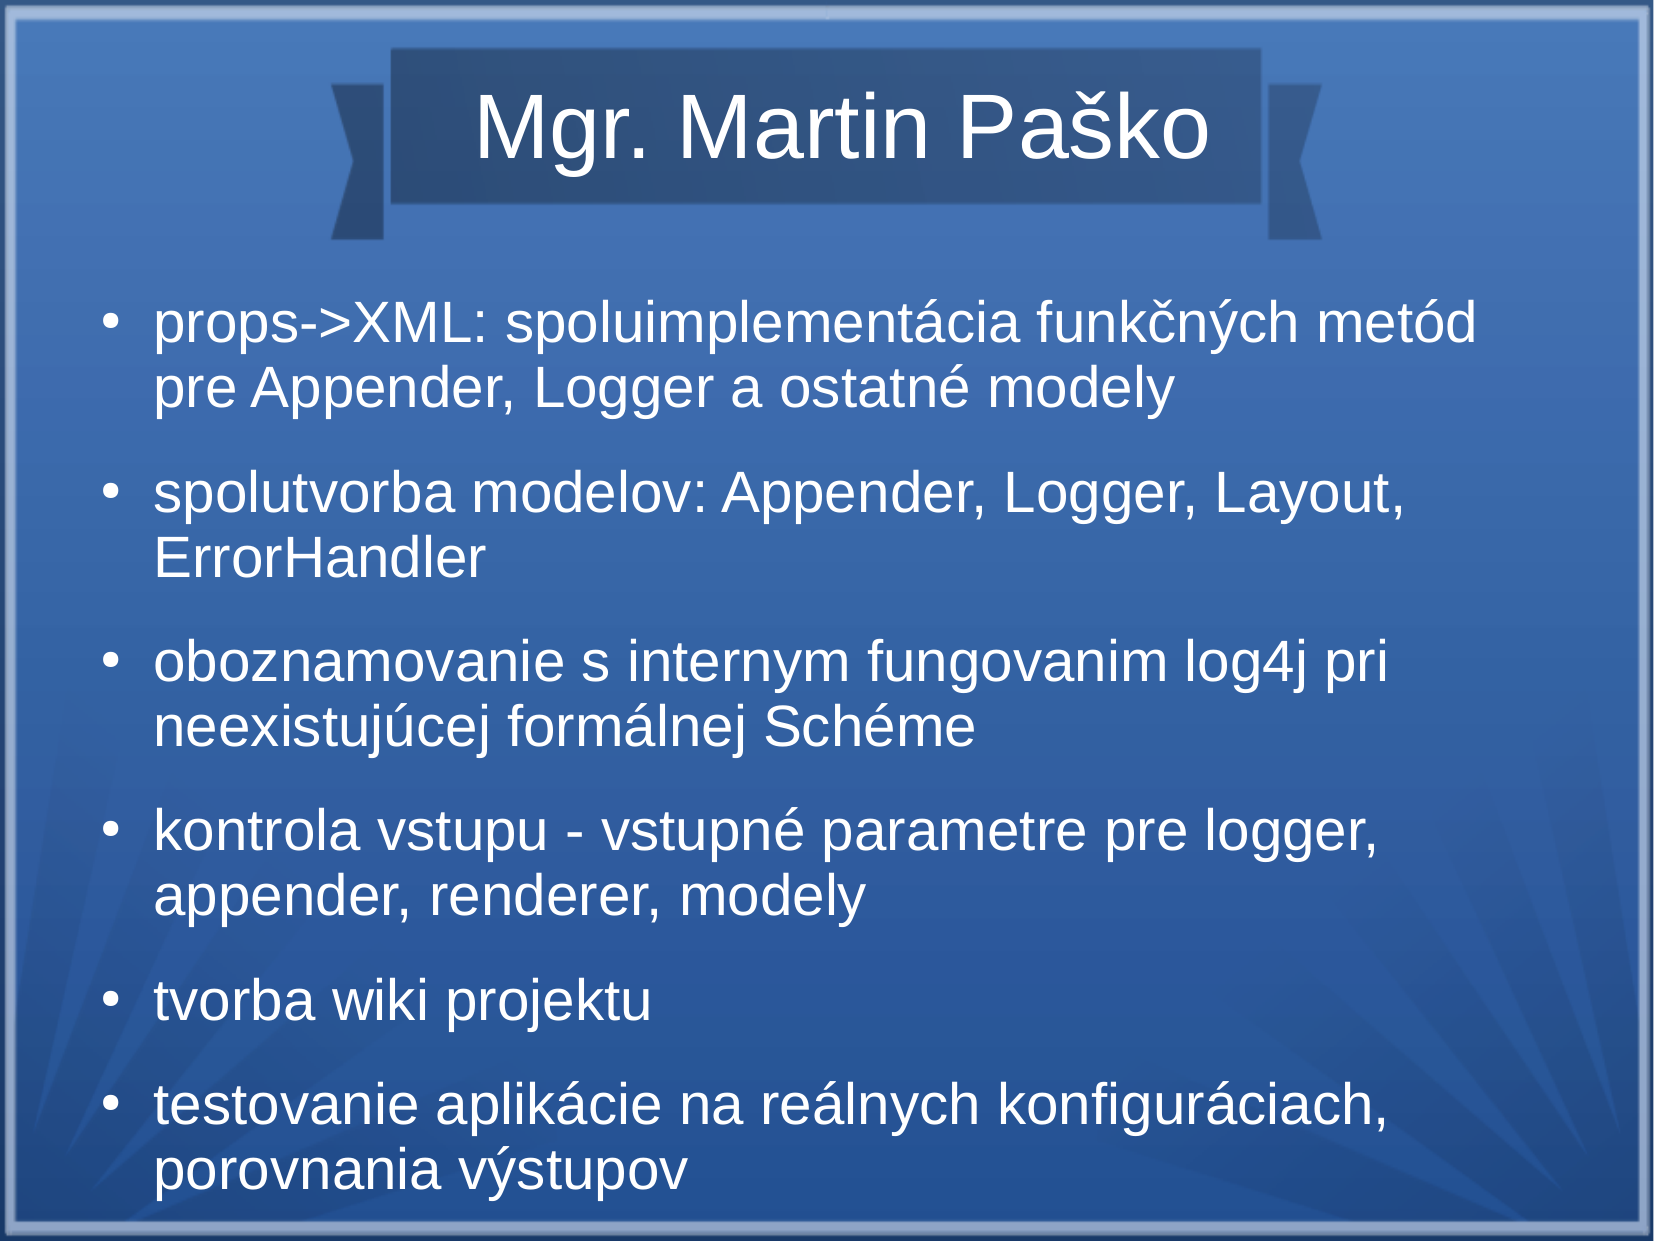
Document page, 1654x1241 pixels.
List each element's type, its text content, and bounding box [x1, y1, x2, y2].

title Mgr. Martin Paško [389, 49, 1264, 205]
list props->XML: spoluimplementácia funkčných metód pre Appender, Logger a ostatné modely spolutvorba modelov: Appender, Logger, Layout, ErrorHandler oboznamovanie s internym fungovanim log4j pri neexistujúcej formálnej Schéme kontrola vstupu - vstupné parametre pre logger, appender, renderer, modely tvorba wiki projektu testovanie aplikácie na reálnych konfiguráciach, porovnania výstupov [82, 290, 1538, 1241]
picture [0, 0, 1654, 1241]
